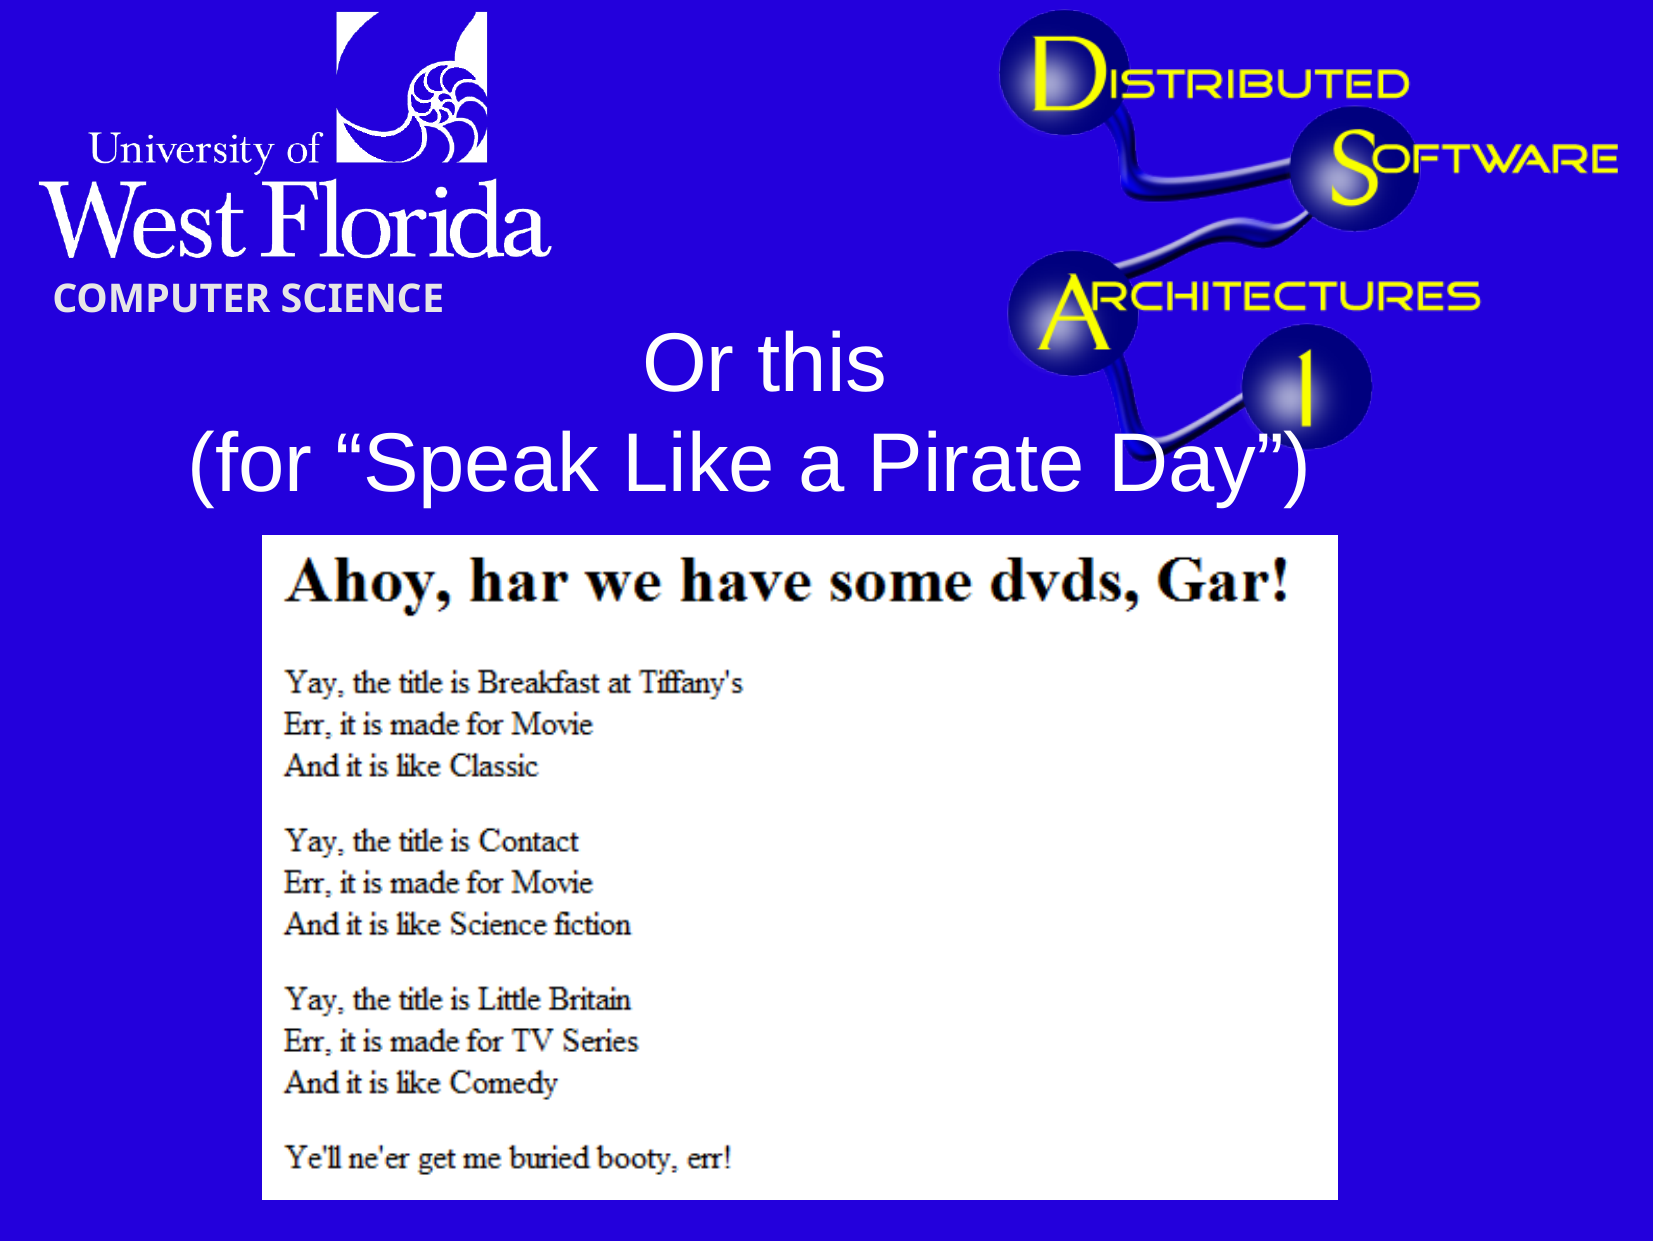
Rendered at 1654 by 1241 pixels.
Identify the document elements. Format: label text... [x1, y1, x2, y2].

picture [262, 535, 1338, 1201]
picture [910, 0, 1653, 506]
picture [37, 0, 559, 262]
title Or this (for “Speak Like a Pirate Day”) [75, 300, 1426, 516]
text_box COMPUTER SCIENCE [37, 262, 563, 334]
